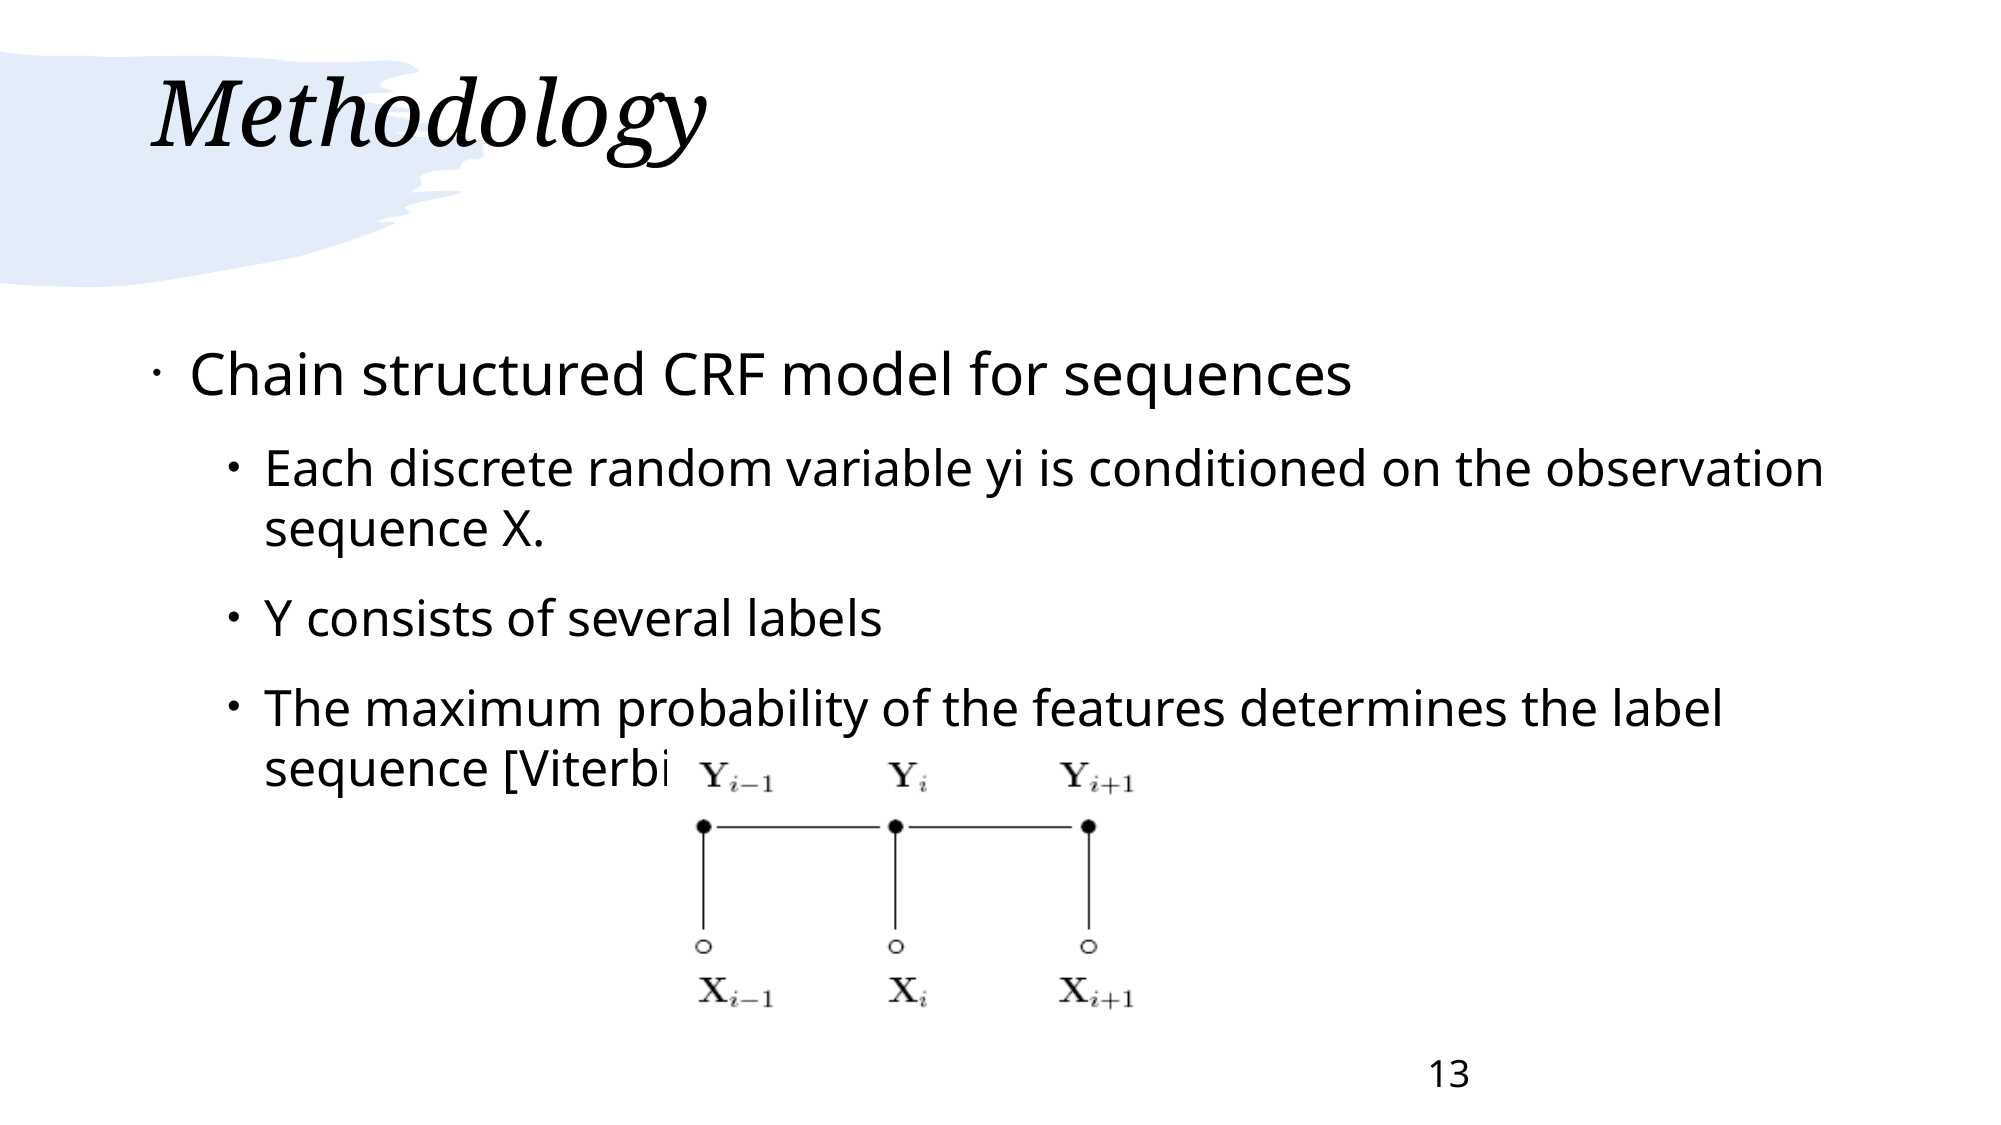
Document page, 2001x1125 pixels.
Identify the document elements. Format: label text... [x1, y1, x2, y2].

picture [667, 744, 1162, 1028]
slide_number <number> [1412, 1042, 1863, 1103]
title Methodology [137, 59, 1863, 278]
list Chain structured CRF model for sequences Each discrete random variable yi is conditioned on the observation sequence X. Y consists of several labels The maximum probability of the features determines the label sequence [Viterbi, A., 1967] [137, 329, 1863, 1013]
